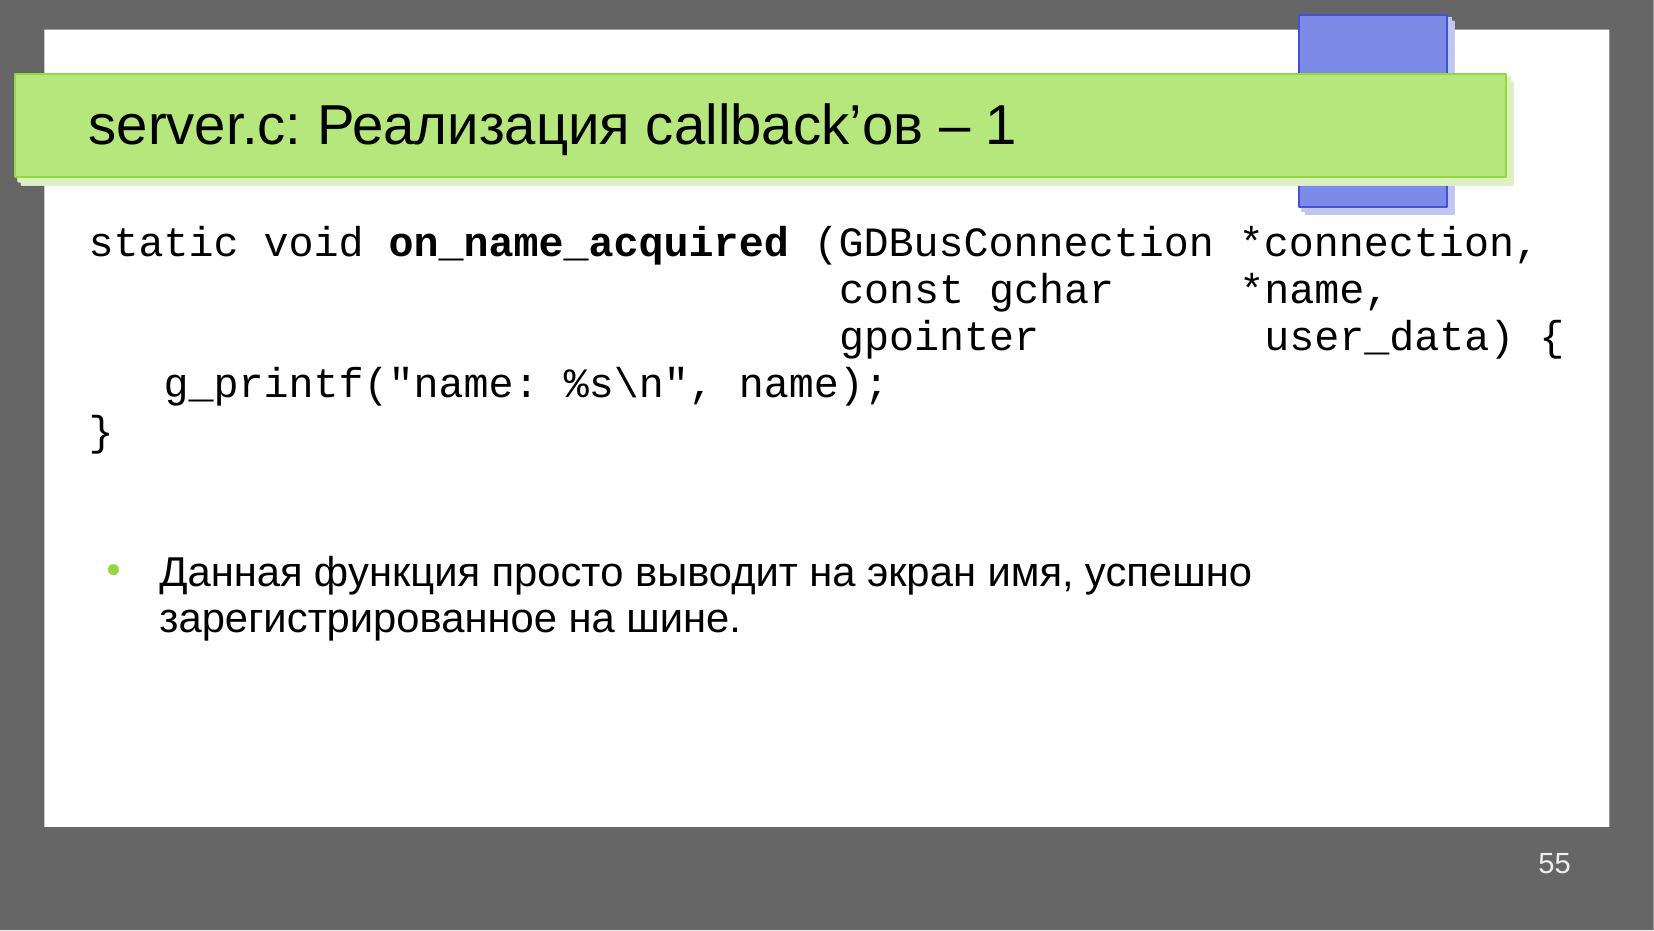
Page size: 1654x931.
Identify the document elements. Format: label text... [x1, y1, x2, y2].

list static void on_name_acquired (GDBusConnection *connection, const gchar *name, gpointer user_data) { g_printf("name: %s\n", name); } Данная функция просто выводит на экран имя, успешно зарегистрированное на шине. [88, 221, 1565, 813]
title server.c: Реализация callback’ов – 1 [88, 73, 1506, 178]
